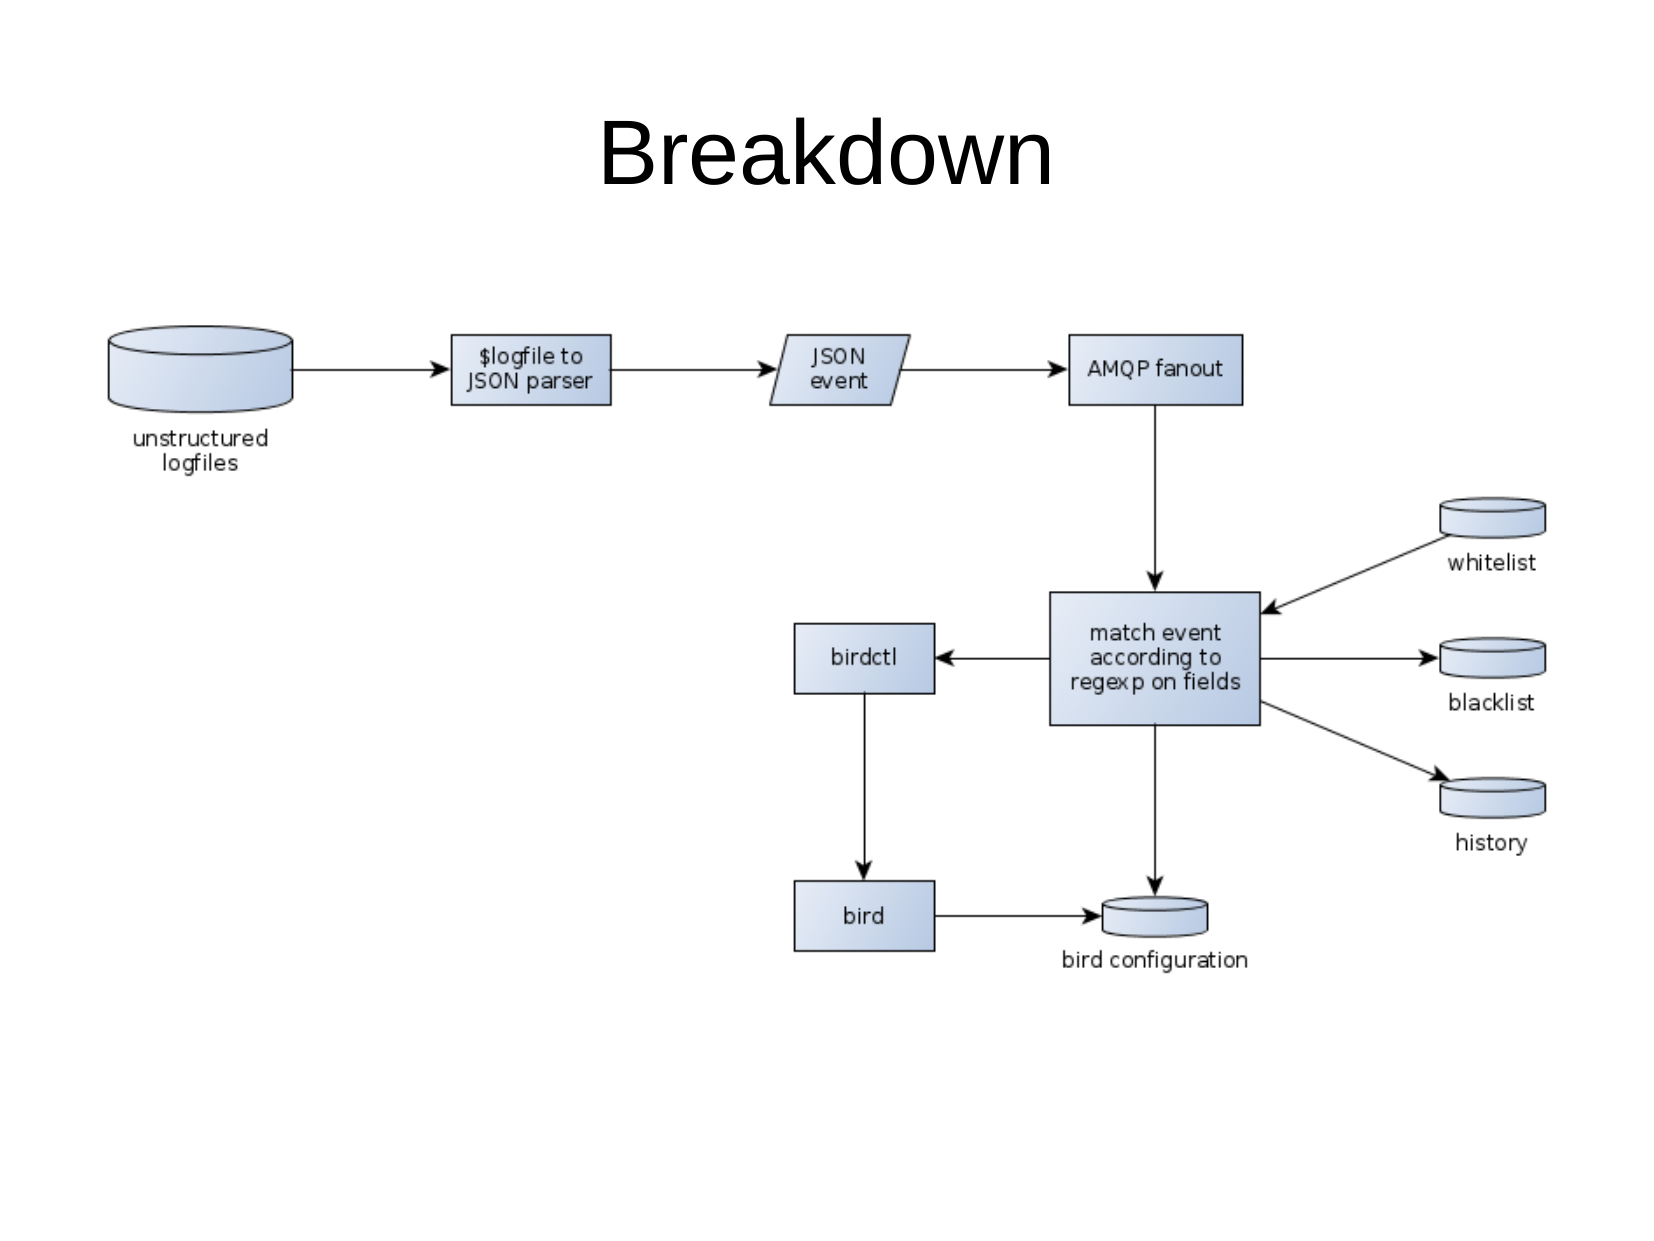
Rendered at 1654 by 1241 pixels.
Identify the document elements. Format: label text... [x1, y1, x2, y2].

picture [82, 296, 1571, 1003]
title Breakdown [82, 49, 1571, 257]
